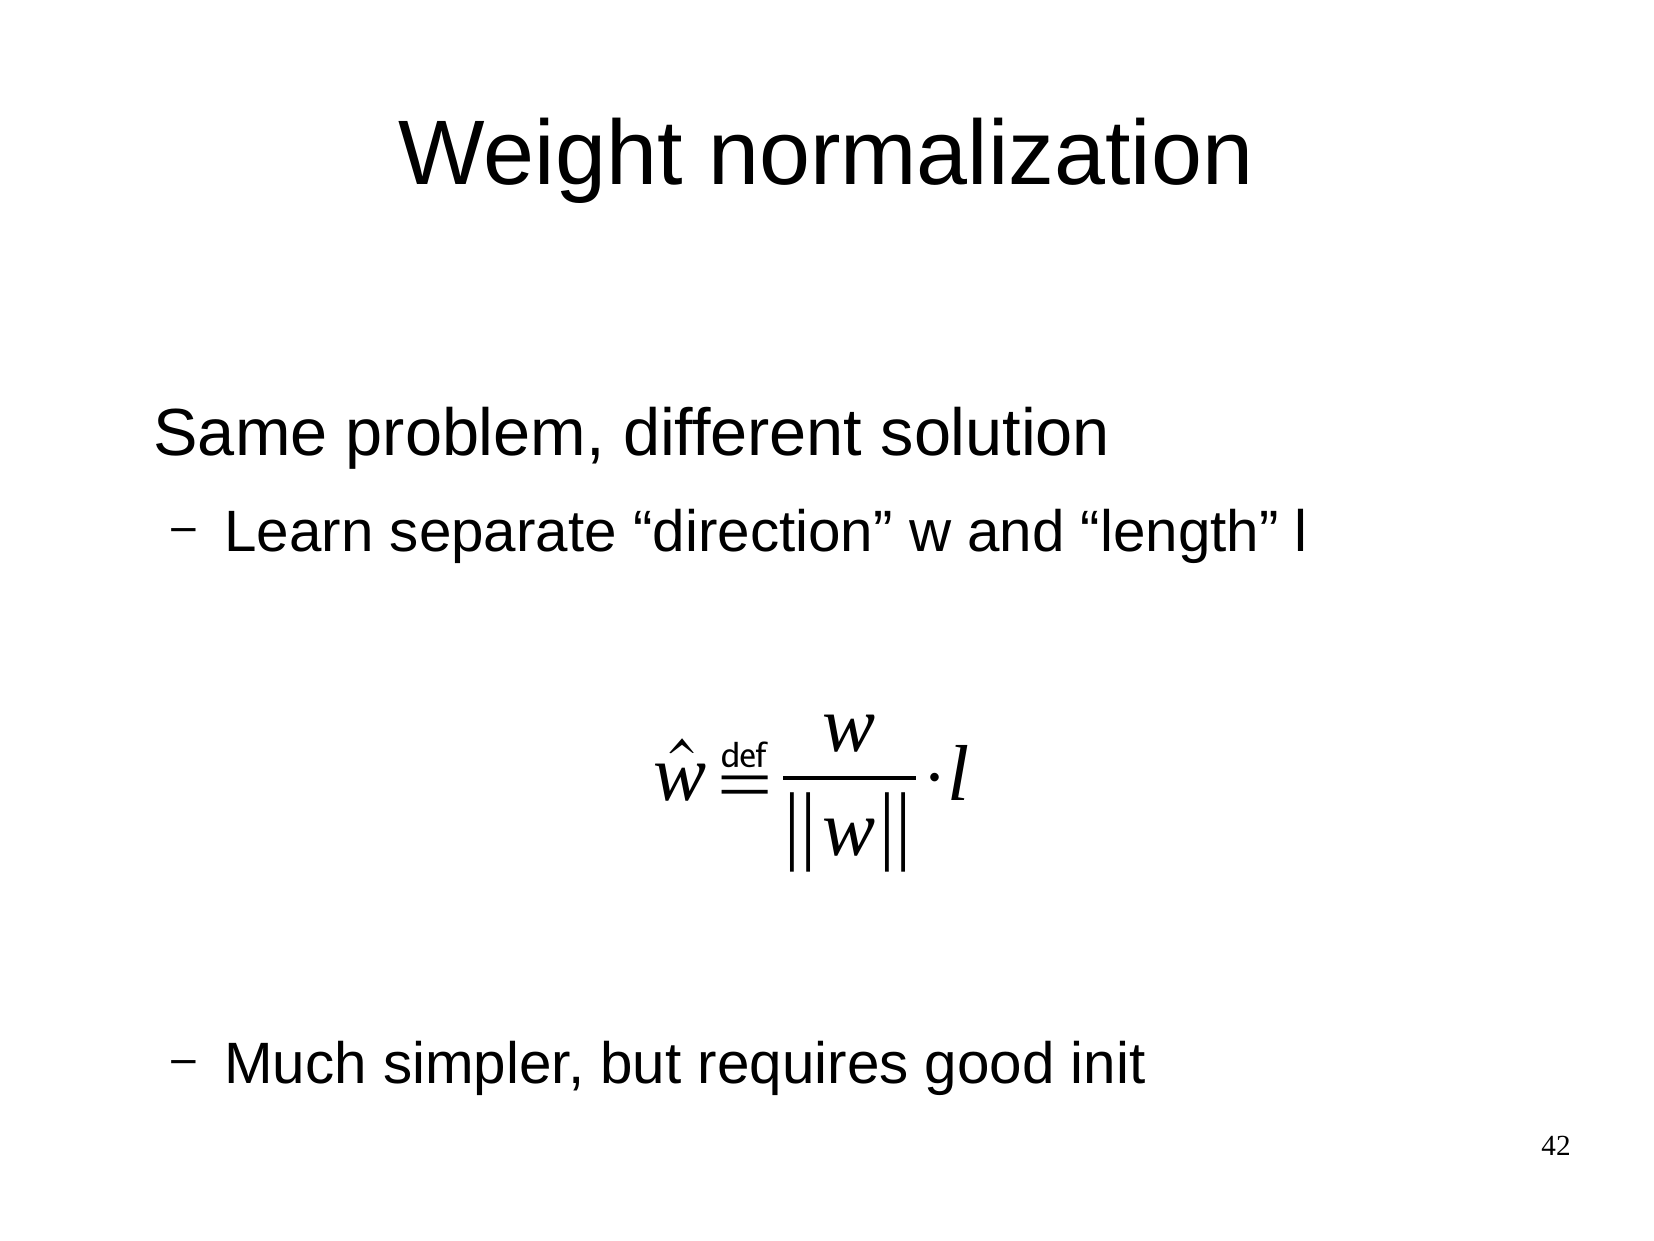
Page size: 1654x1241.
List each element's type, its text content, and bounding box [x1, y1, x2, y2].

chart [633, 681, 991, 875]
title Weight normalization [82, 49, 1571, 257]
list Same problem, different solution Learn separate “direction” w and “length” l Much simpler, but requires good init [82, 290, 1571, 1241]
